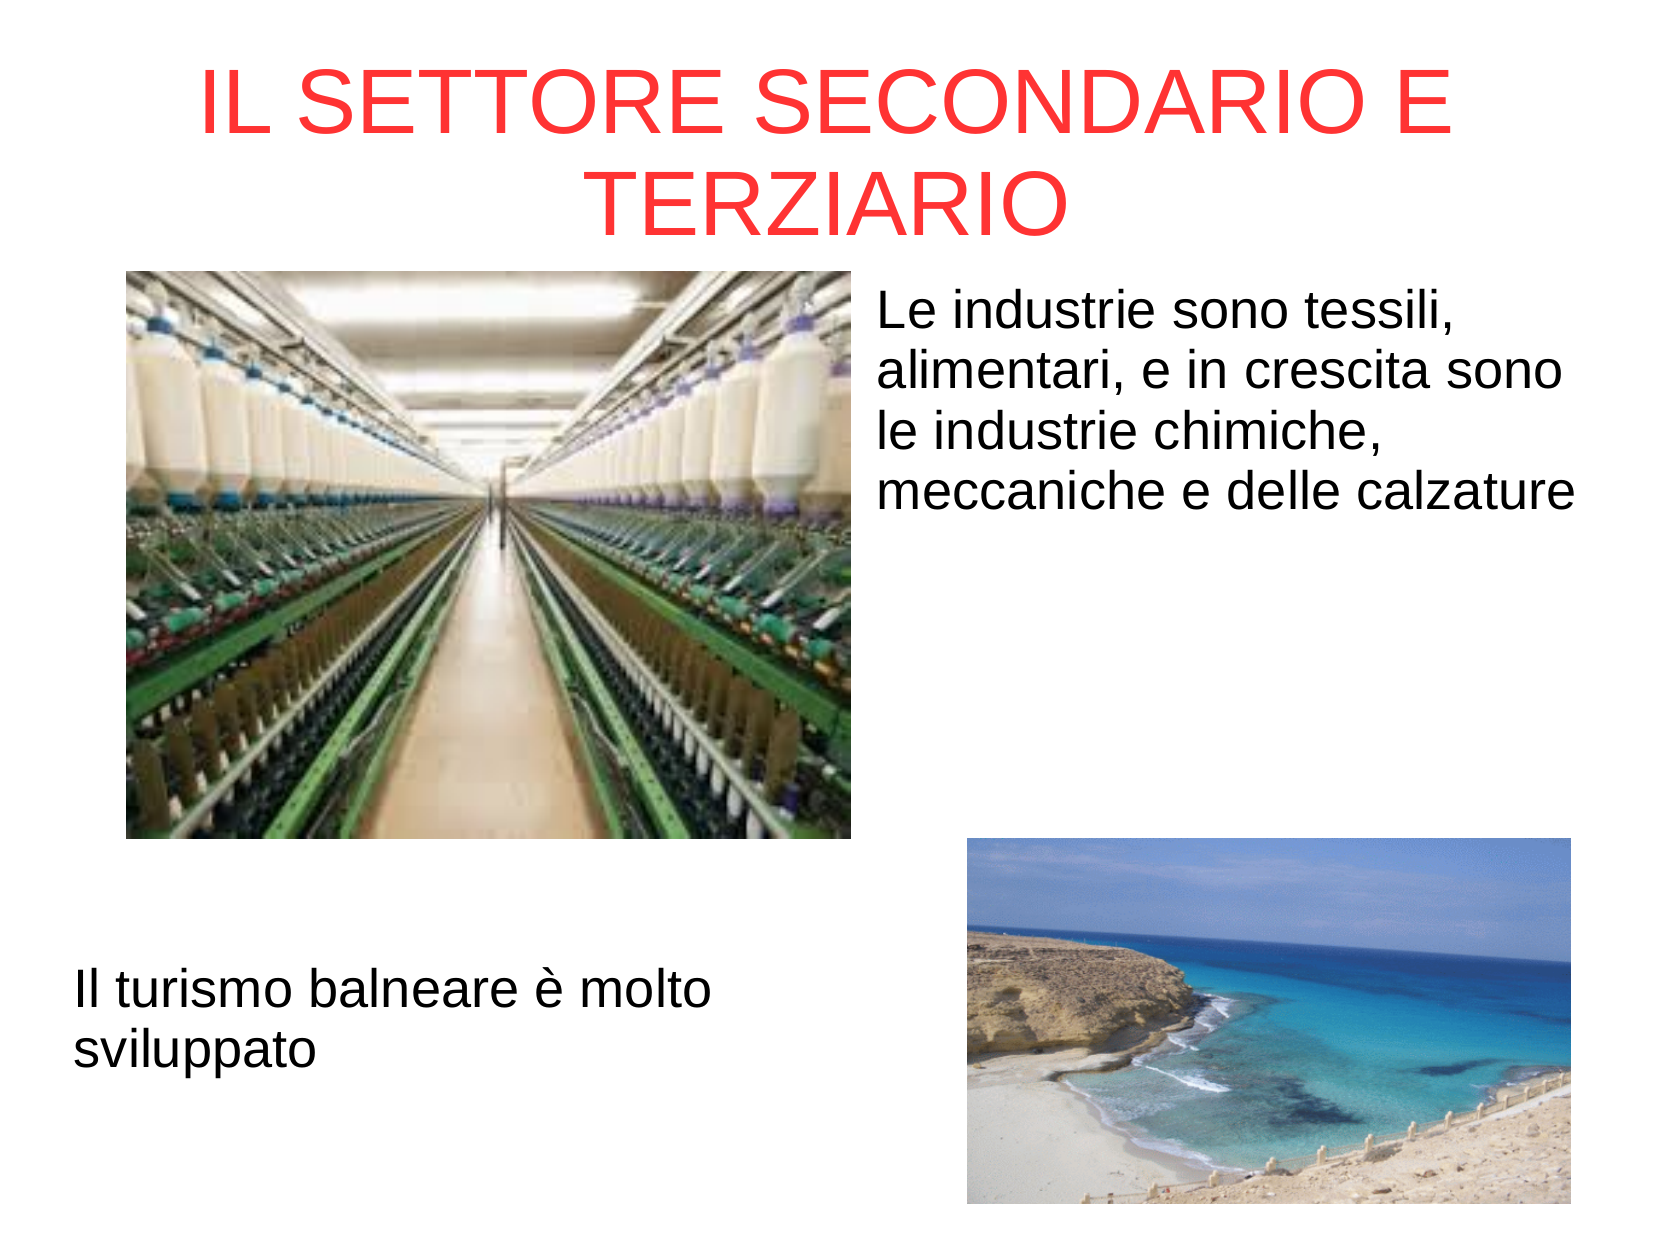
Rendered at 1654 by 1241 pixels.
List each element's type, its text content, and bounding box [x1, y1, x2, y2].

text_box Le industrie sono tessili, alimentari, e in crescita sono le industrie chimiche, meccaniche e delle calzature [862, 271, 1607, 529]
text_box Il turismo balneare è molto sviluppato [59, 950, 815, 1087]
title IL SETTORE SECONDARIO E TERZIARIO [82, 49, 1571, 257]
picture [126, 271, 851, 839]
picture [967, 838, 1571, 1204]
